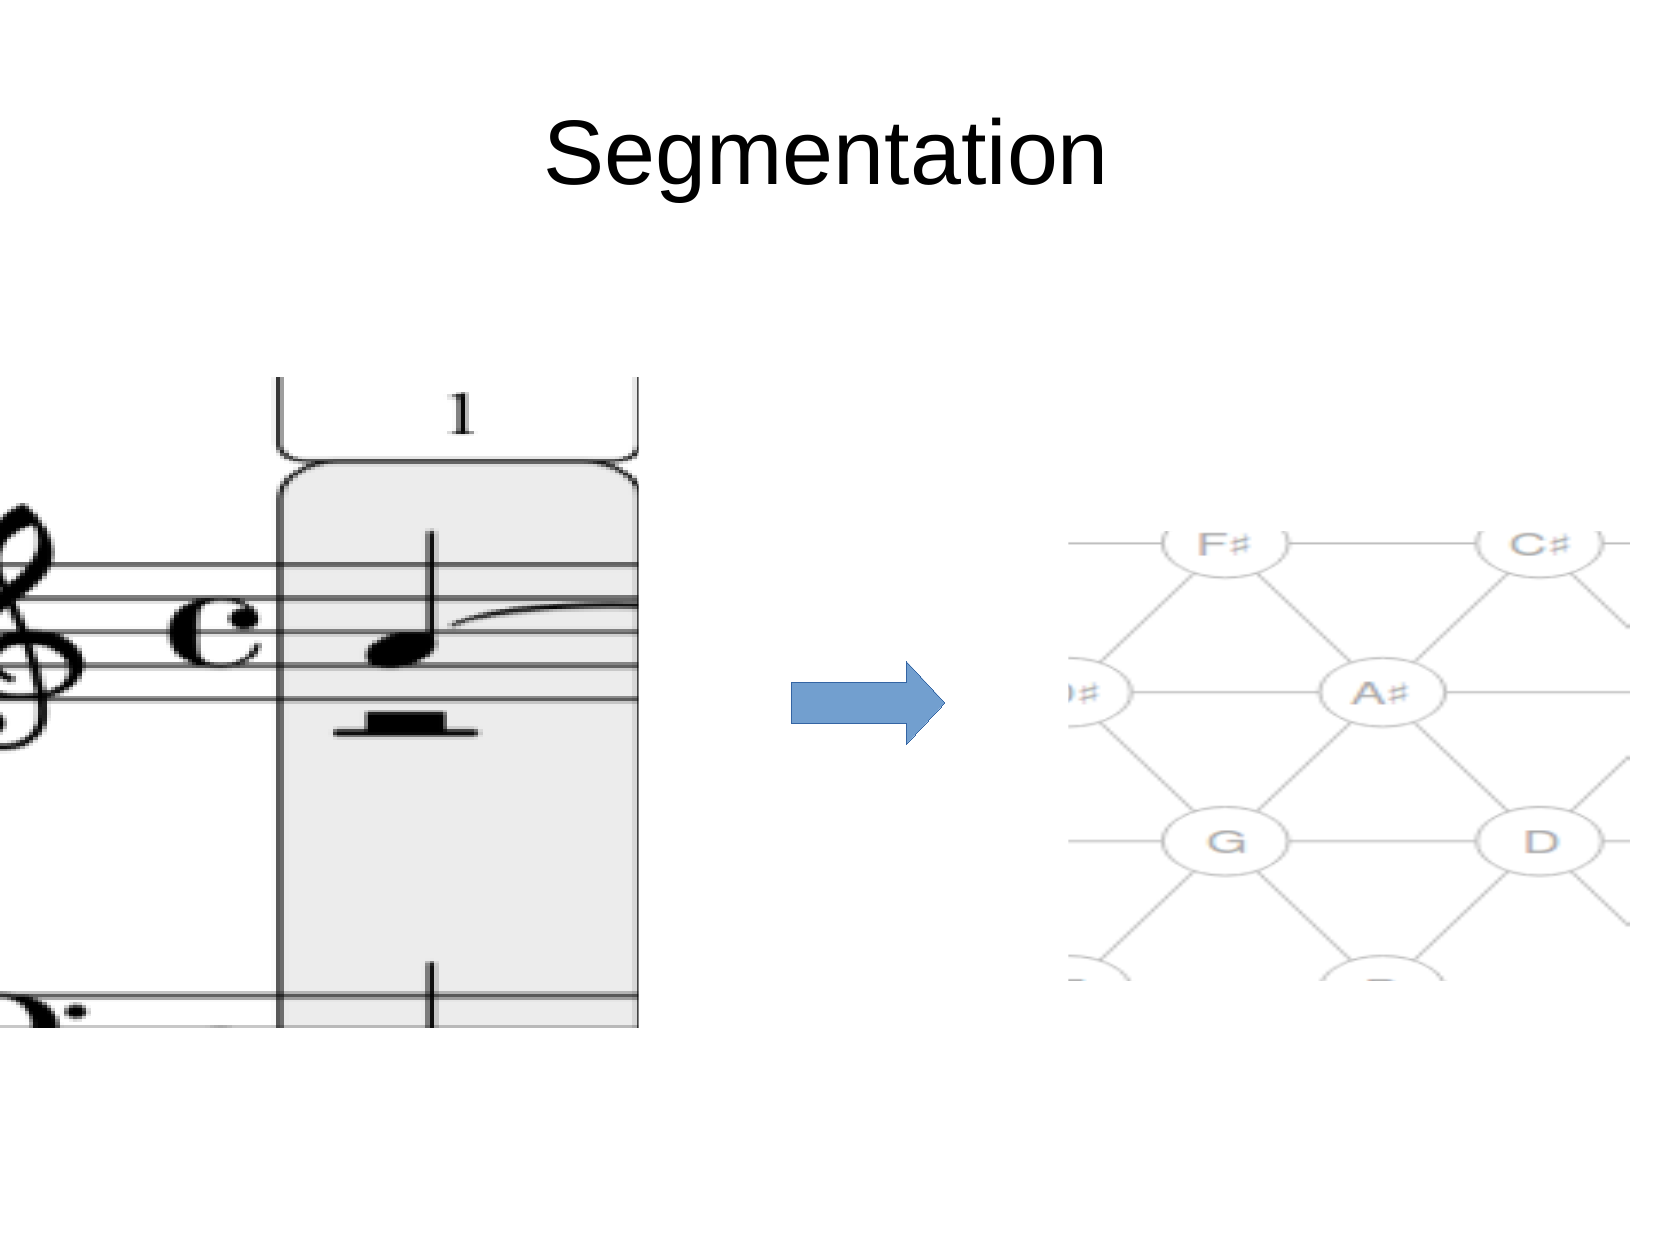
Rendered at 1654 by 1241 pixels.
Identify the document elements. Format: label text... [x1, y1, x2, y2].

text_box [791, 661, 945, 745]
picture [1068, 531, 1630, 981]
picture [0, 377, 639, 1028]
title Segmentation [82, 49, 1571, 257]
